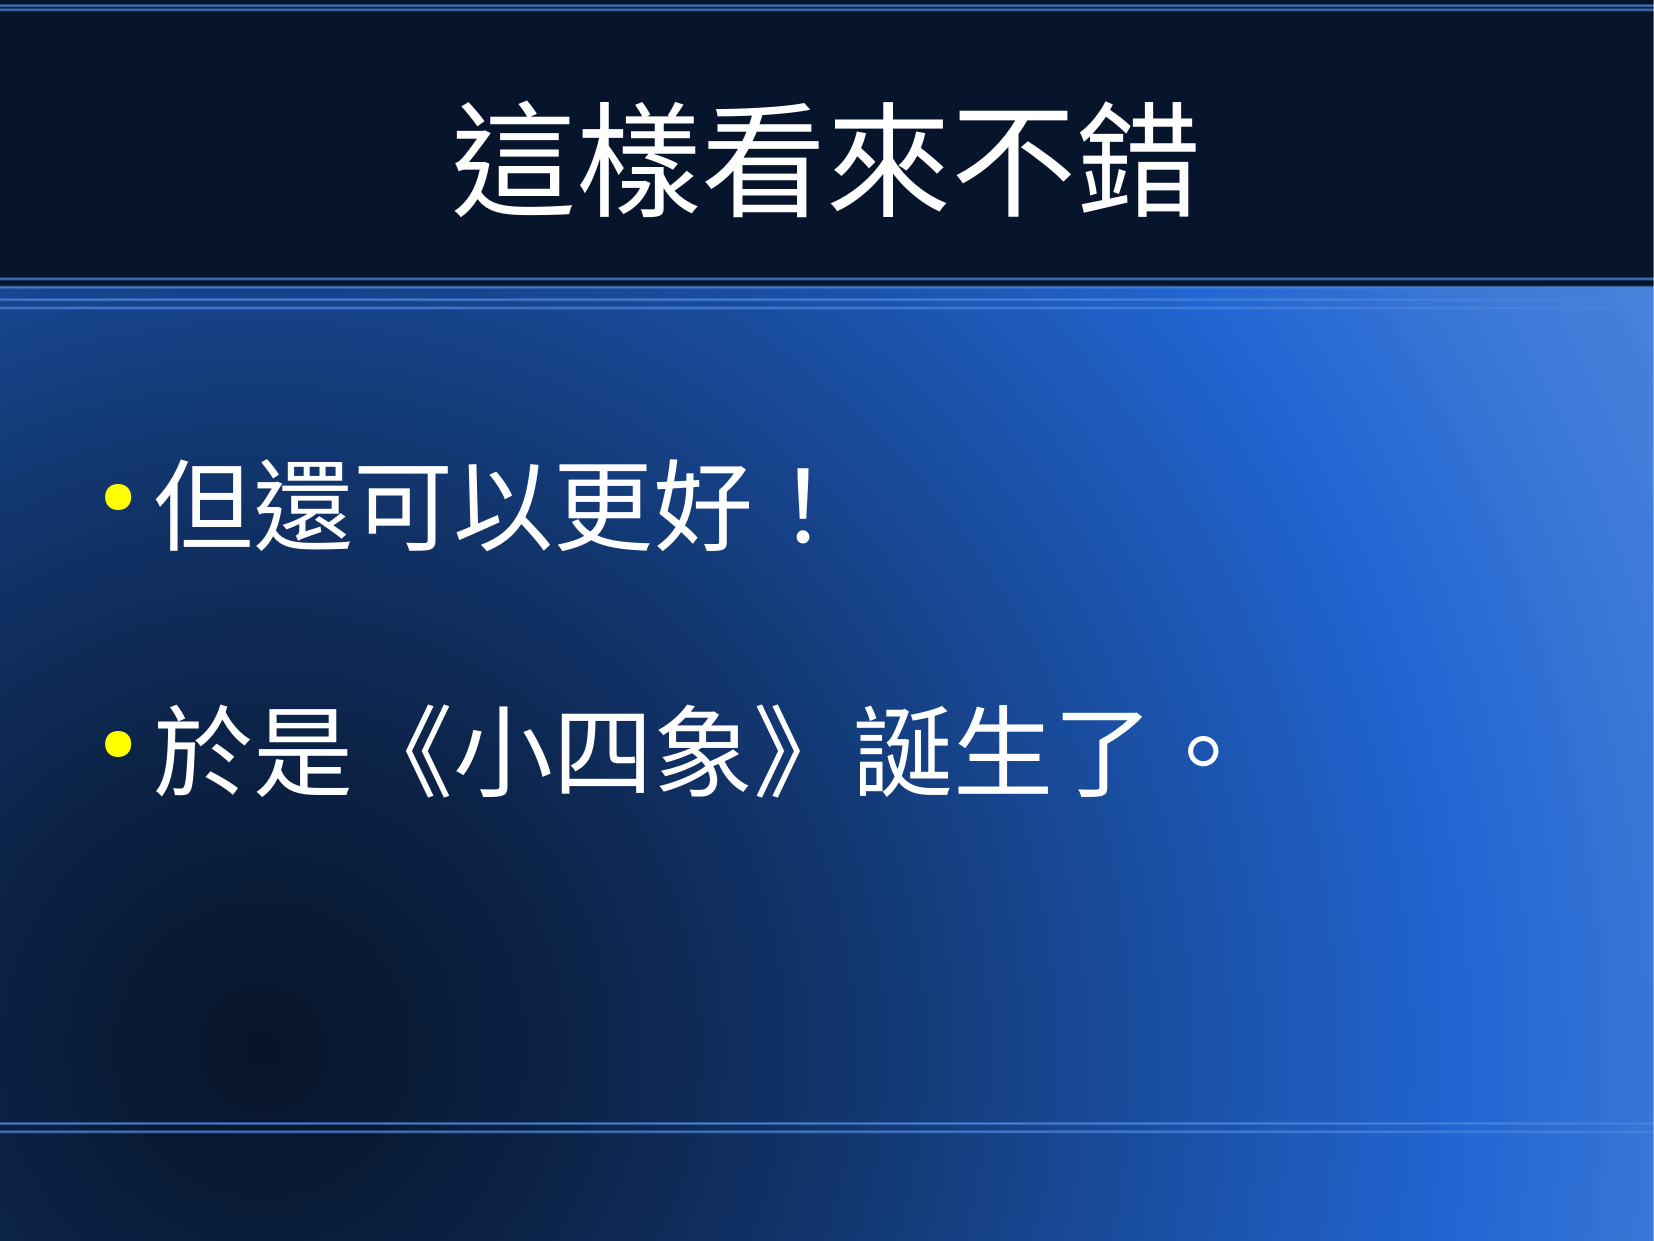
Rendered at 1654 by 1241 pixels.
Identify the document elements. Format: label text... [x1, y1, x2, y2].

picture [0, 0, 1654, 1241]
list 但還可以更好！ 於是《小四象》誕生了。 [82, 355, 1571, 1241]
title 這樣看來不錯 [82, 49, 1571, 257]
